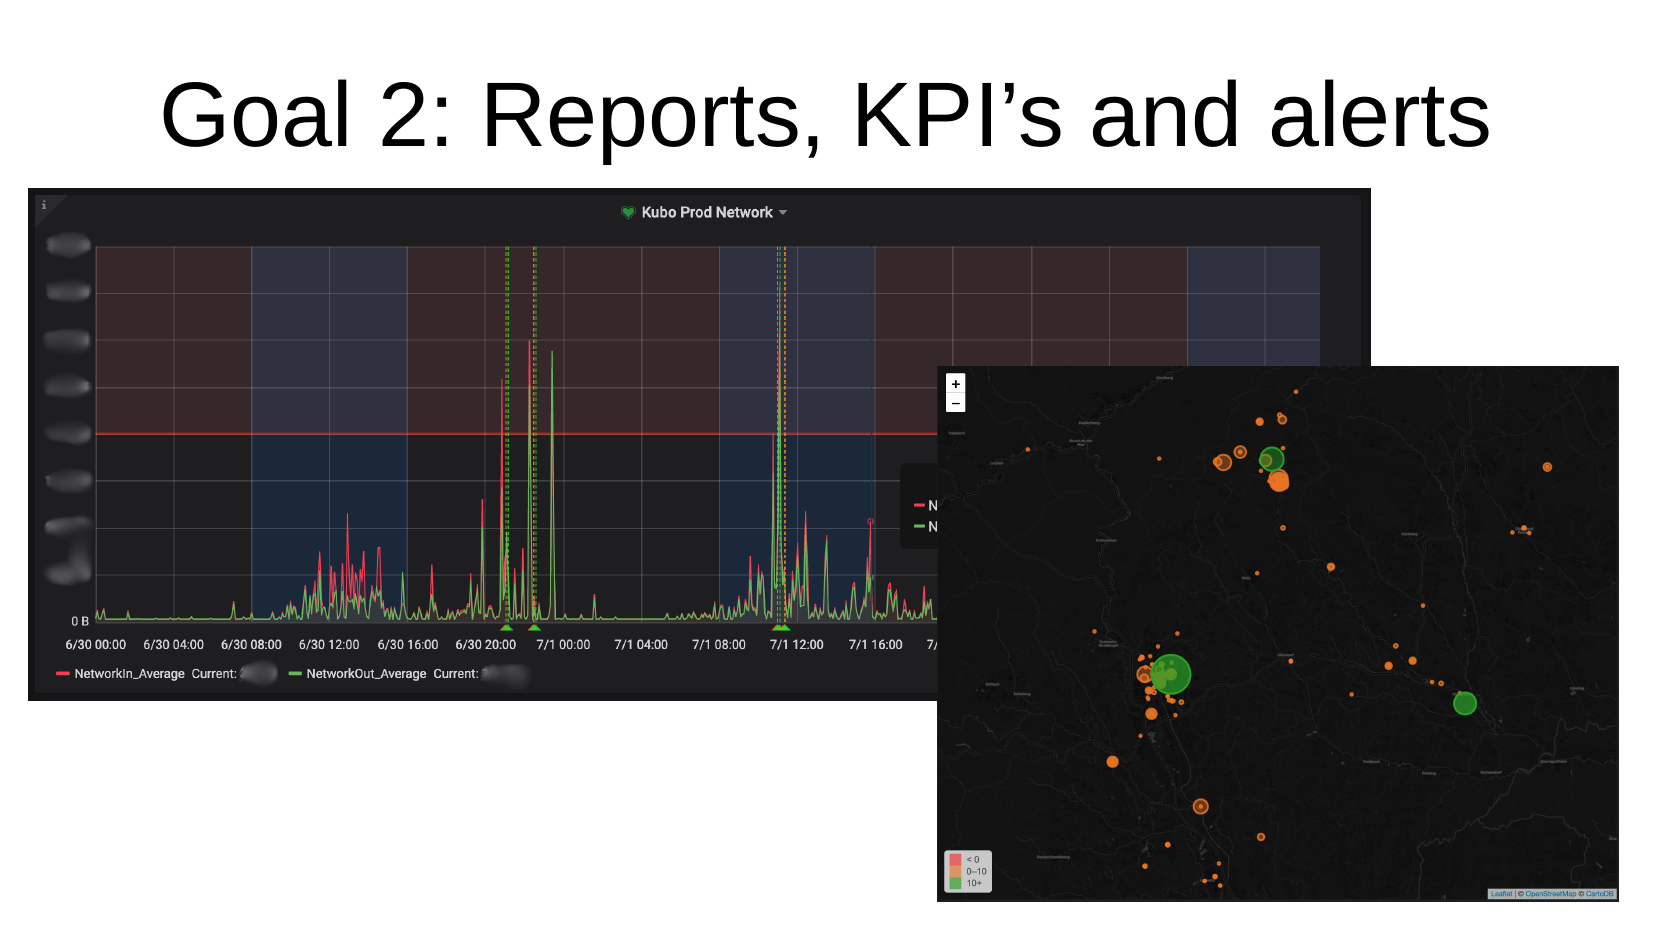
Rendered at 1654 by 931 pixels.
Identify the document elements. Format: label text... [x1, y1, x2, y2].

title Goal 2: Reports, KPI’s and alerts [82, 37, 1571, 193]
picture [28, 188, 1619, 902]
